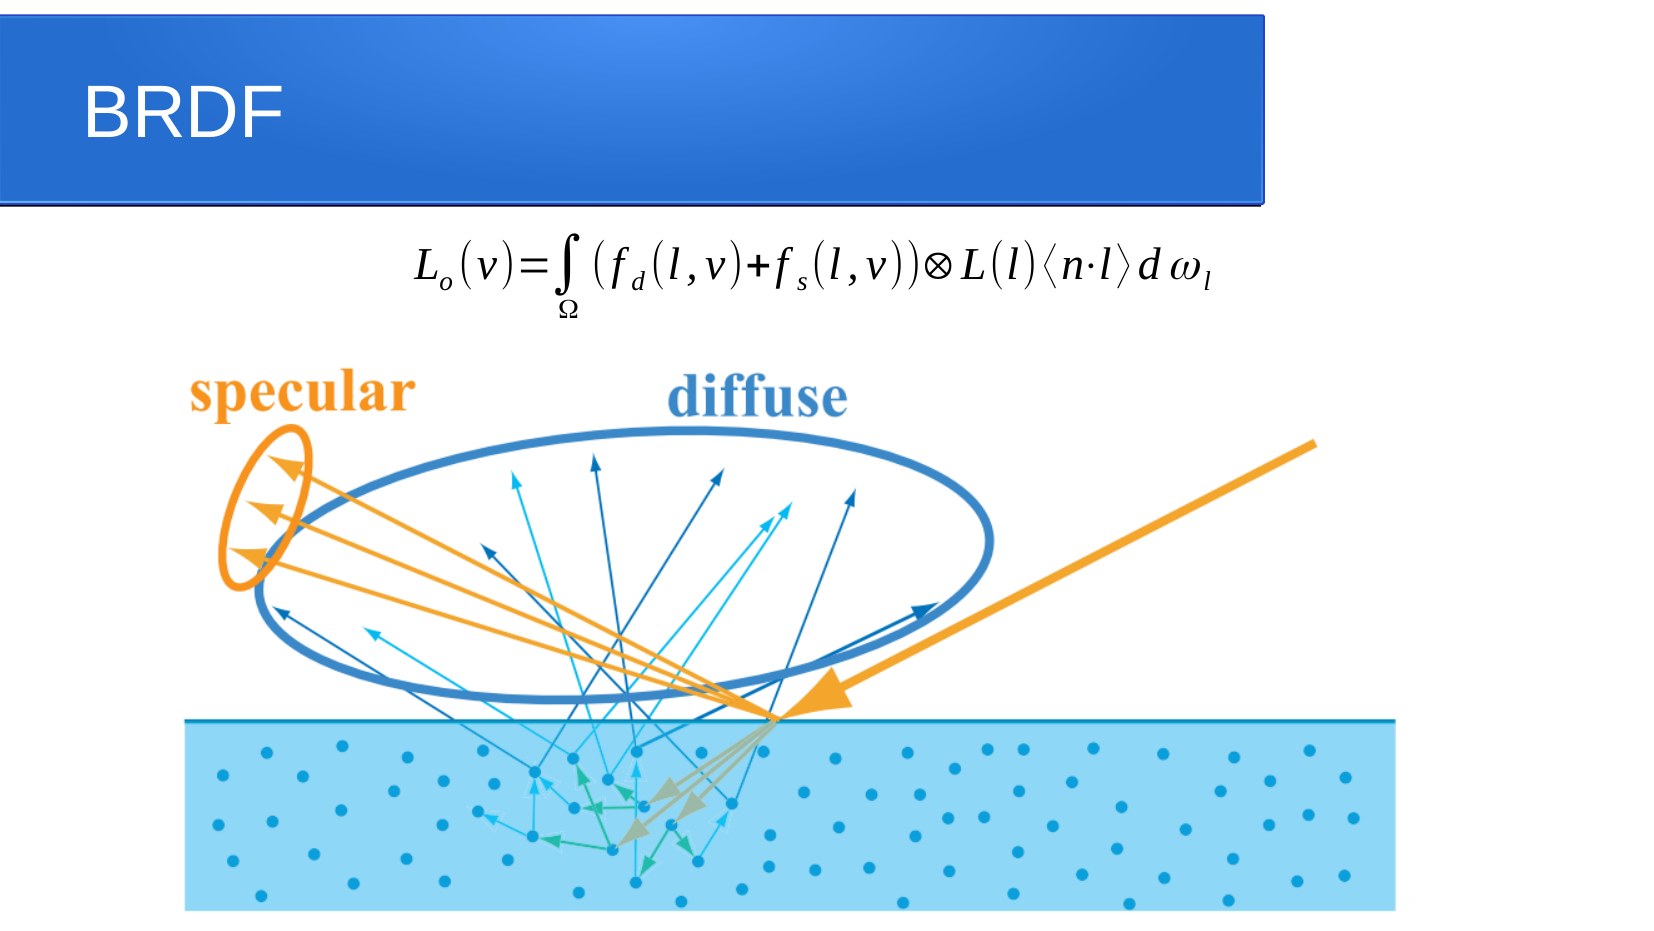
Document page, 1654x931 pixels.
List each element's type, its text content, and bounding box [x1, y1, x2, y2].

picture [156, 319, 1411, 931]
chart [405, 229, 1219, 320]
title BRDF [82, 35, 1235, 189]
